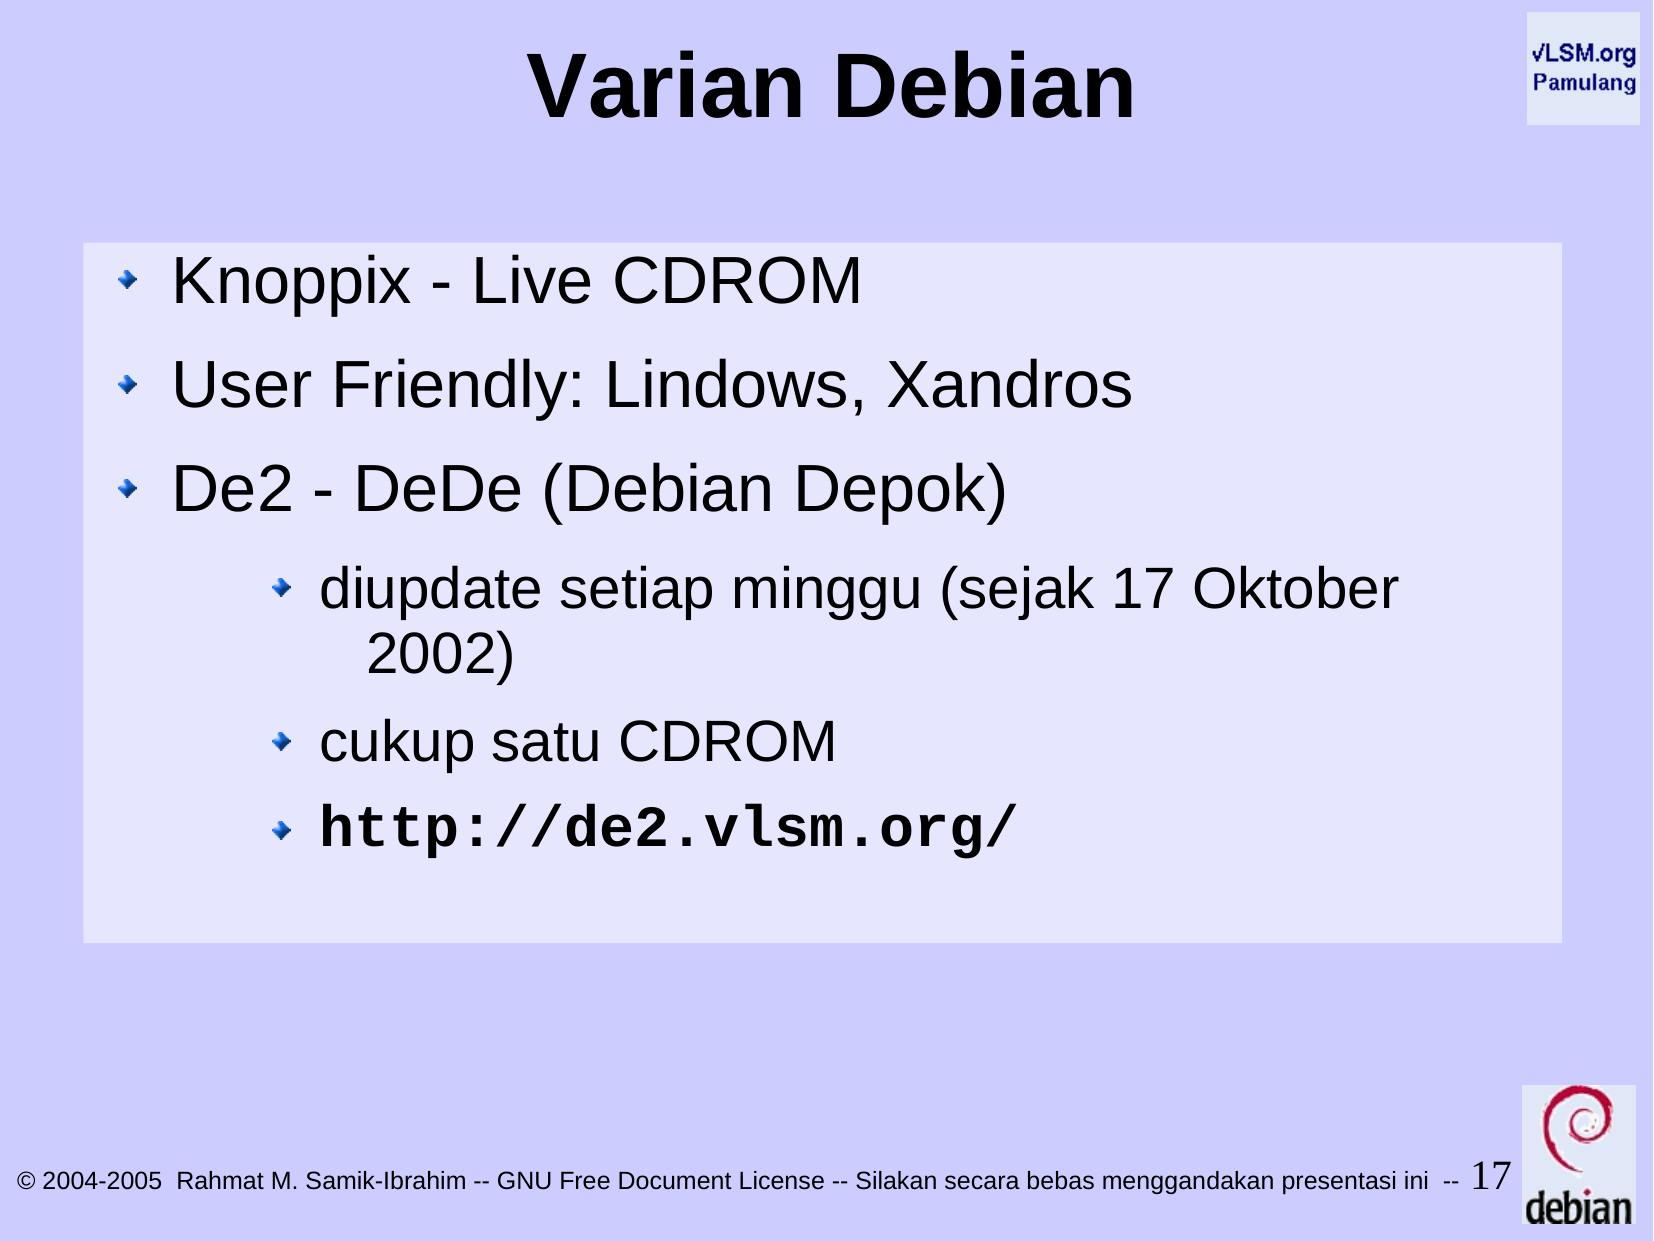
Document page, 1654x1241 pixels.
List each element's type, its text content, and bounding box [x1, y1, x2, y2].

list Knoppix - Live CDROM User Friendly: Lindows, Xandros De2 - DeDe (Debian Depok) diupdate setiap minggu (sejak 17 Oktober 2002) cukup satu CDROM http://de2.vlsm.org/ [83, 242, 1563, 944]
picture [1522, 1085, 1636, 1224]
title Varian Debian [40, 31, 1625, 142]
picture [1527, 12, 1640, 125]
